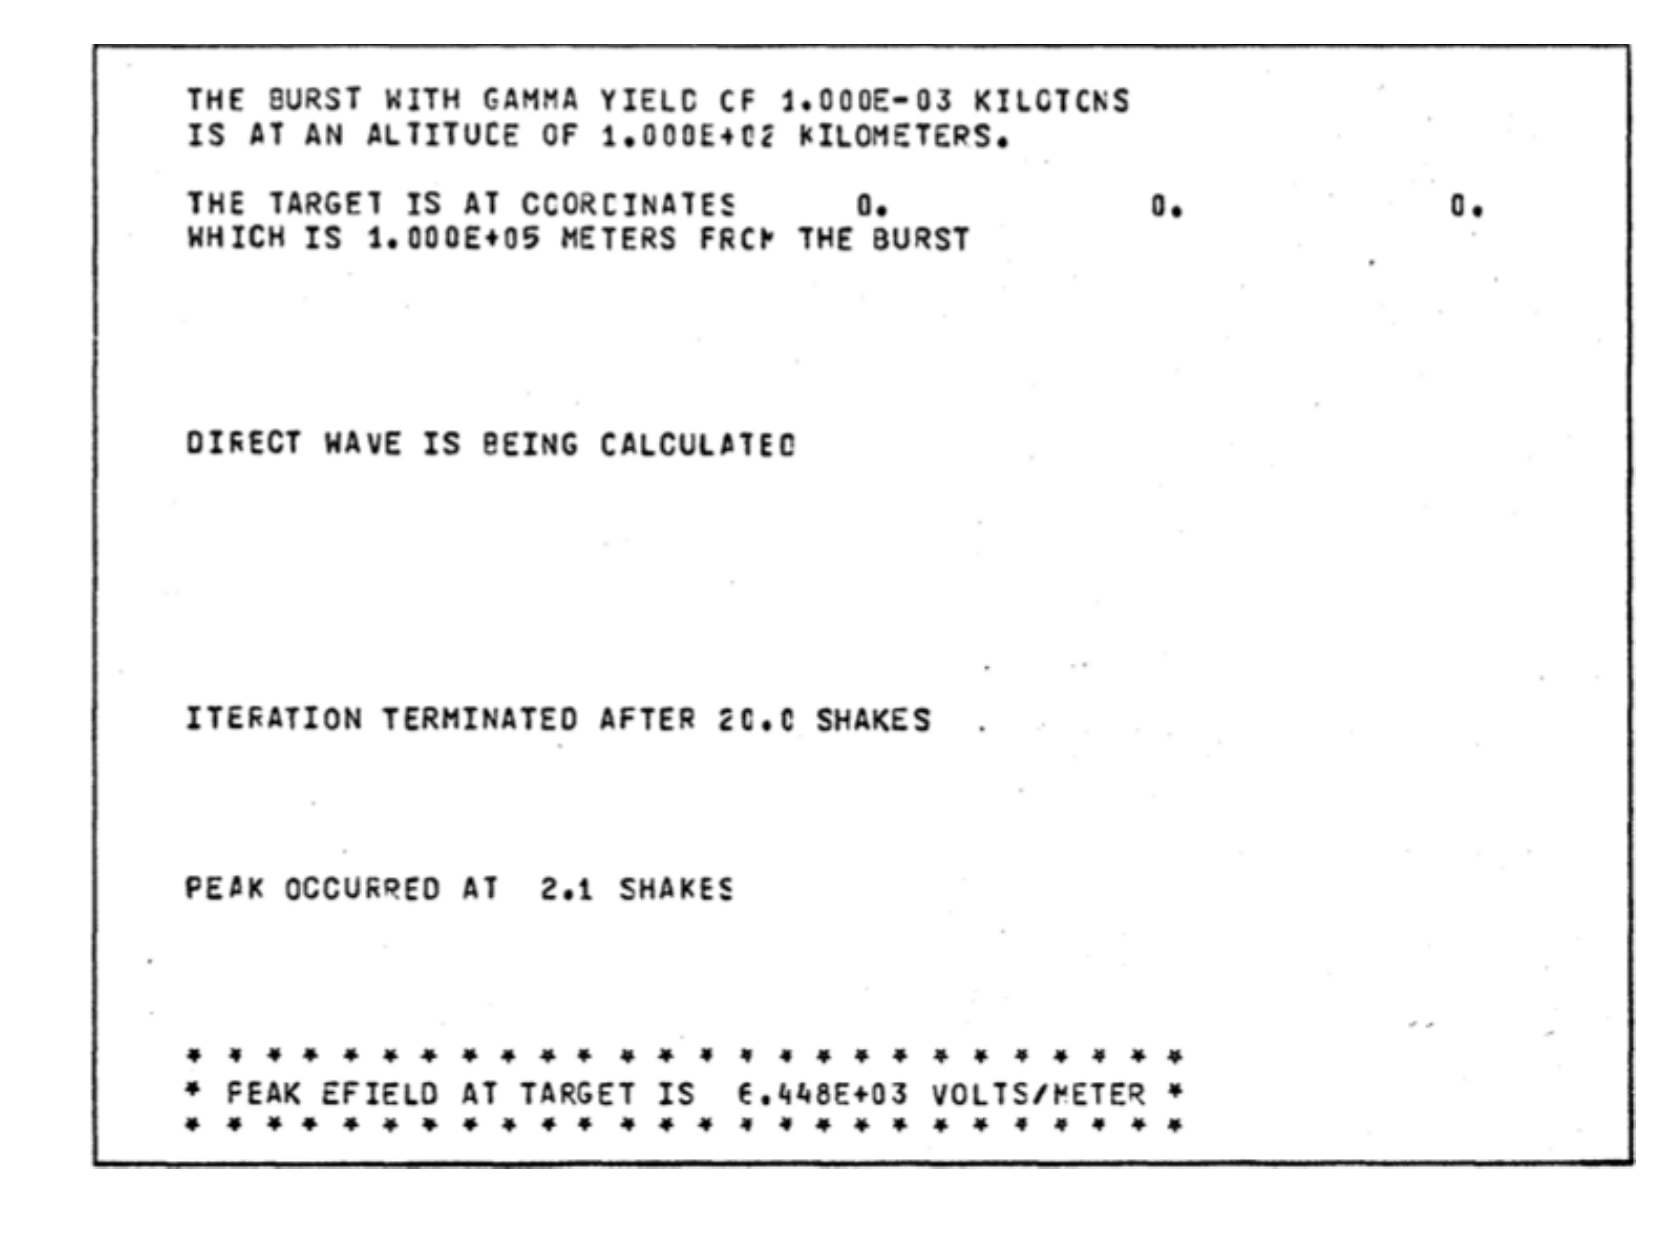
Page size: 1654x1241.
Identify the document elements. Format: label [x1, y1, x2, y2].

picture [89, 44, 1636, 1169]
